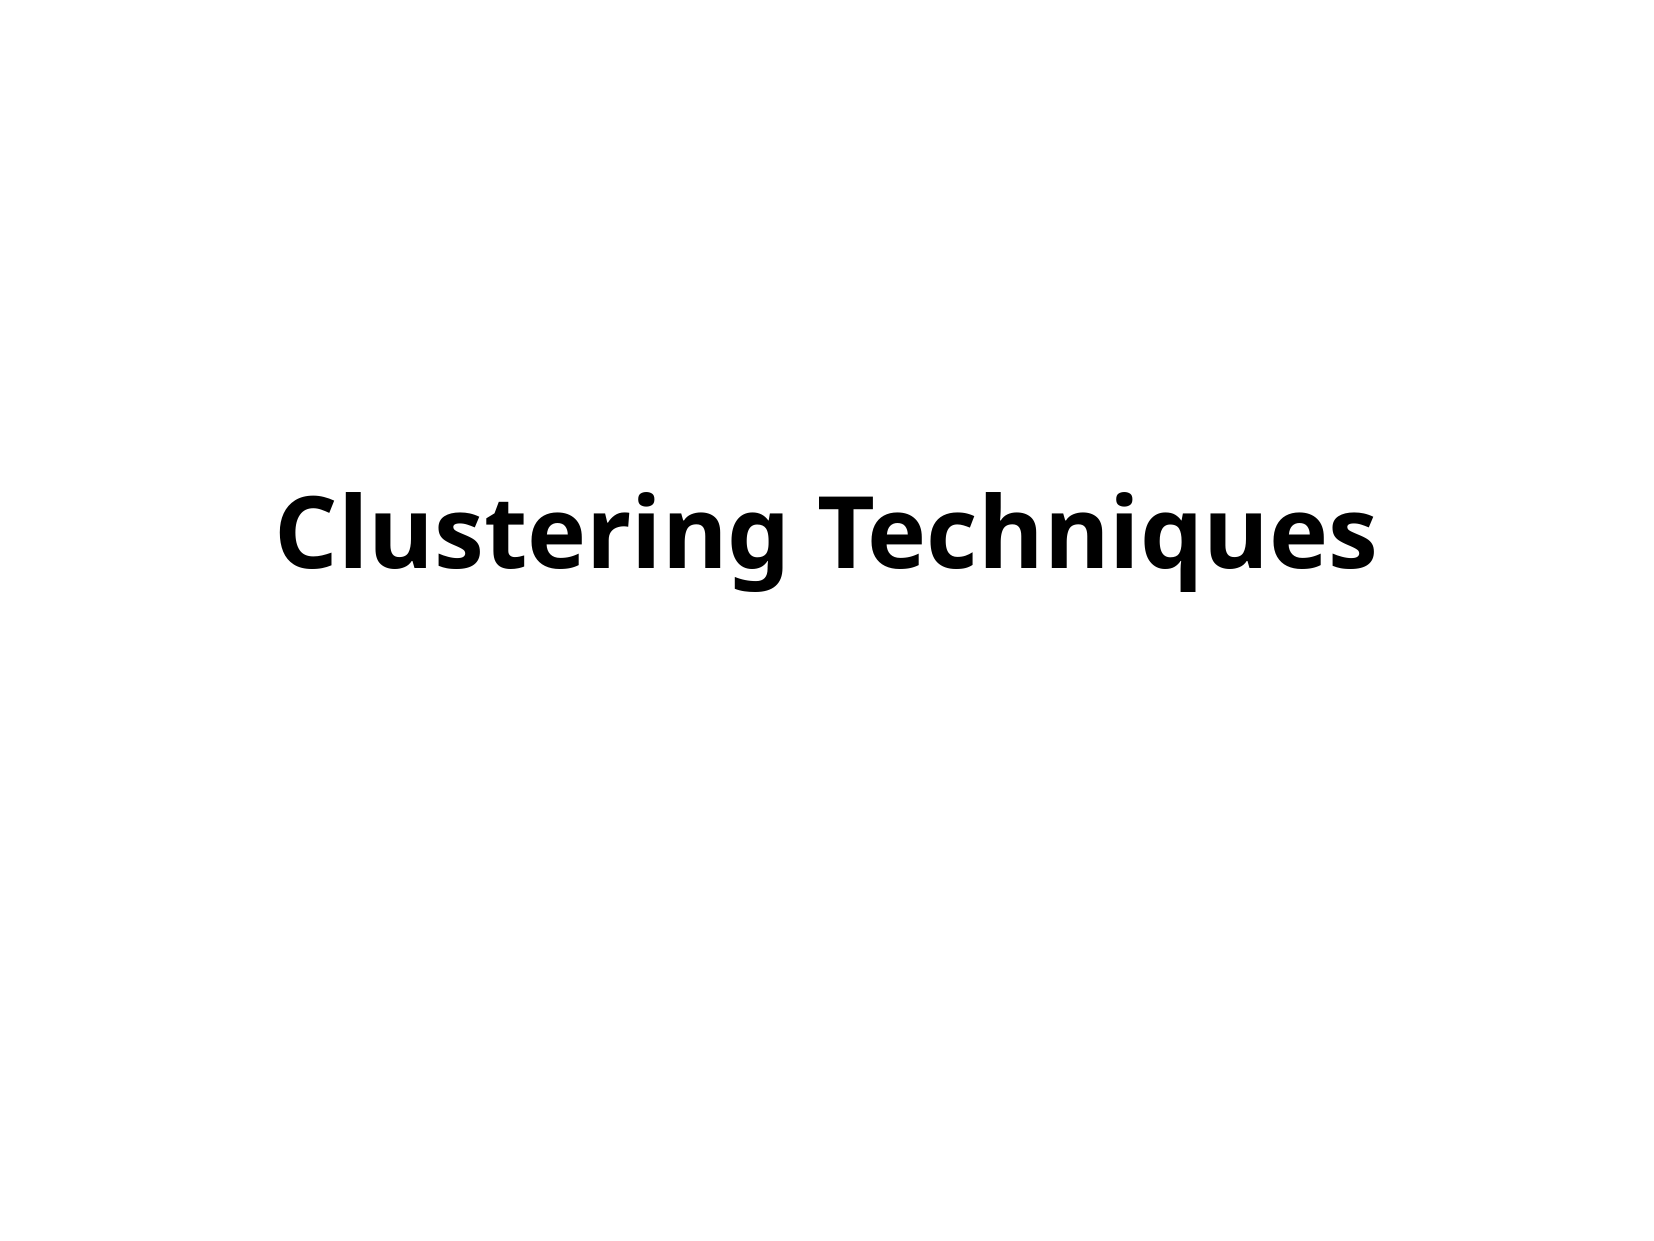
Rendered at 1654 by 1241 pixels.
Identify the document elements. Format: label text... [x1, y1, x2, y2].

subtitle Clustering Techniques [82, 49, 1571, 1010]
